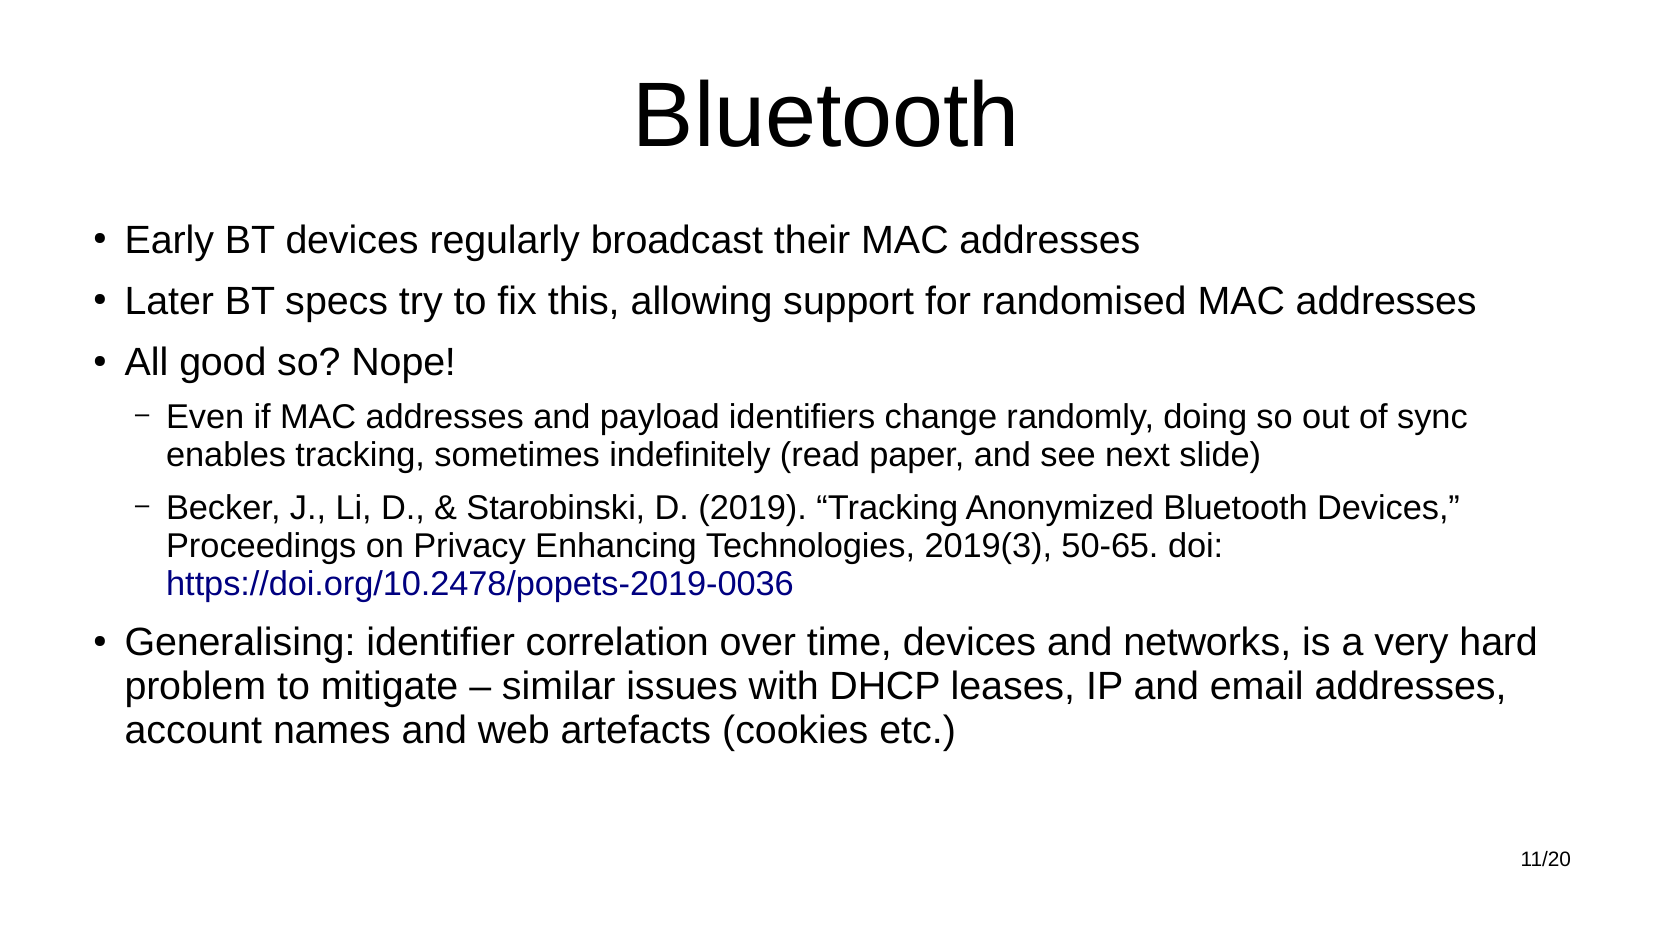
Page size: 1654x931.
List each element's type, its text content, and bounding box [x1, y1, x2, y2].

title Bluetooth [82, 37, 1571, 193]
list Early BT devices regularly broadcast their MAC addresses Later BT specs try to fix this, allowing support for randomised MAC addresses All good so? Nope! Even if MAC addresses and payload identifiers change randomly, doing so out of sync enables tracking, sometimes indefinitely (read paper, and see next slide) Becker, J., Li, D., & Starobinski, D. (2019). “Tracking Anonymized Bluetooth Devices,” Proceedings on Privacy Enhancing Technologies, 2019(3), 50-65. doi: https://doi.org/10.2478/popets-2019-0036 Generalising: identifier correlation over time, devices and networks, is a very hard problem to mitigate – similar issues with DHCP leases, IP and email addresses, account names and web artefacts (cookies etc.) [82, 217, 1571, 758]
